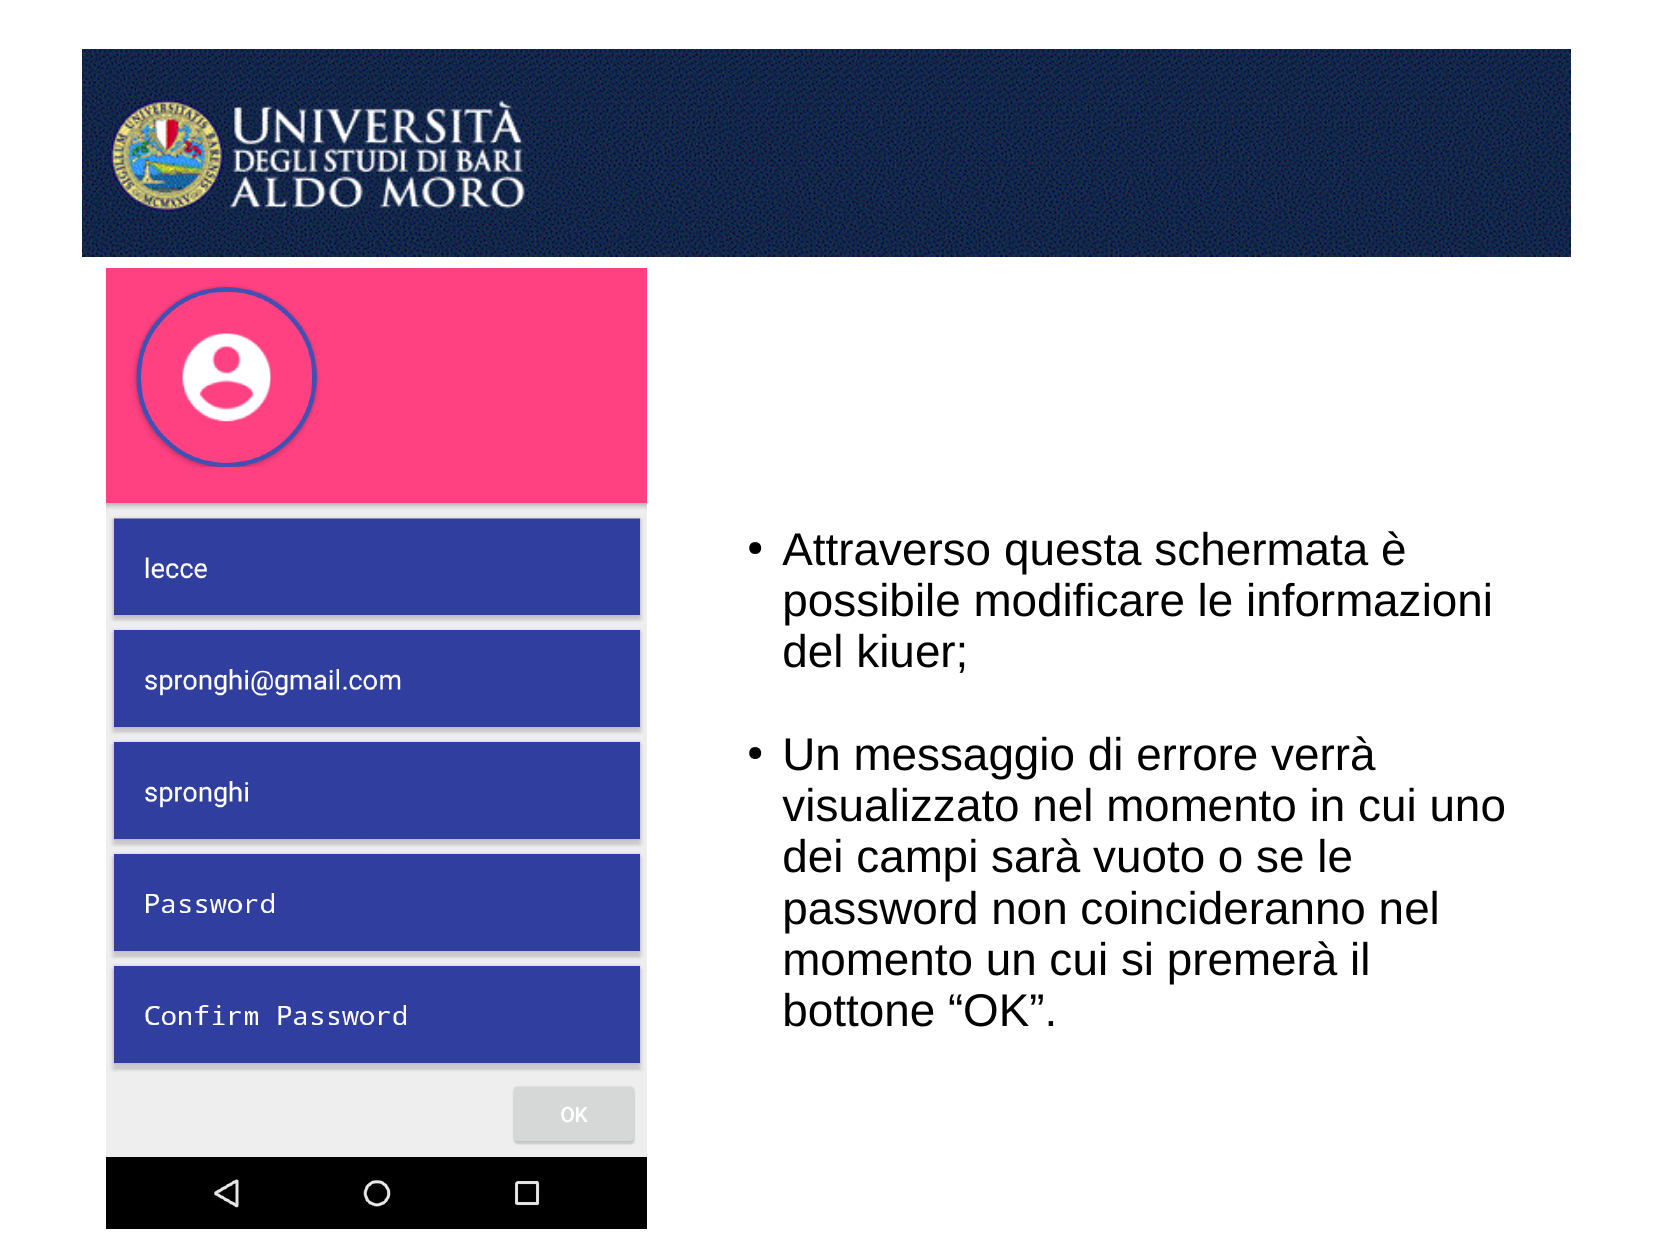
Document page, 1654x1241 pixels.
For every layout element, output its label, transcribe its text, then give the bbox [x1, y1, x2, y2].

picture [106, 268, 647, 1229]
text_box Attraverso questa schermata è possibile modificare le informazioni del kiuer; Un messaggio di errore verrà visualizzato nel momento in cui uno dei campi sarà vuoto o se le password non coincideranno nel momento un cui si premerà il bottone “OK”. [732, 516, 1548, 1044]
picture [82, 49, 1571, 257]
